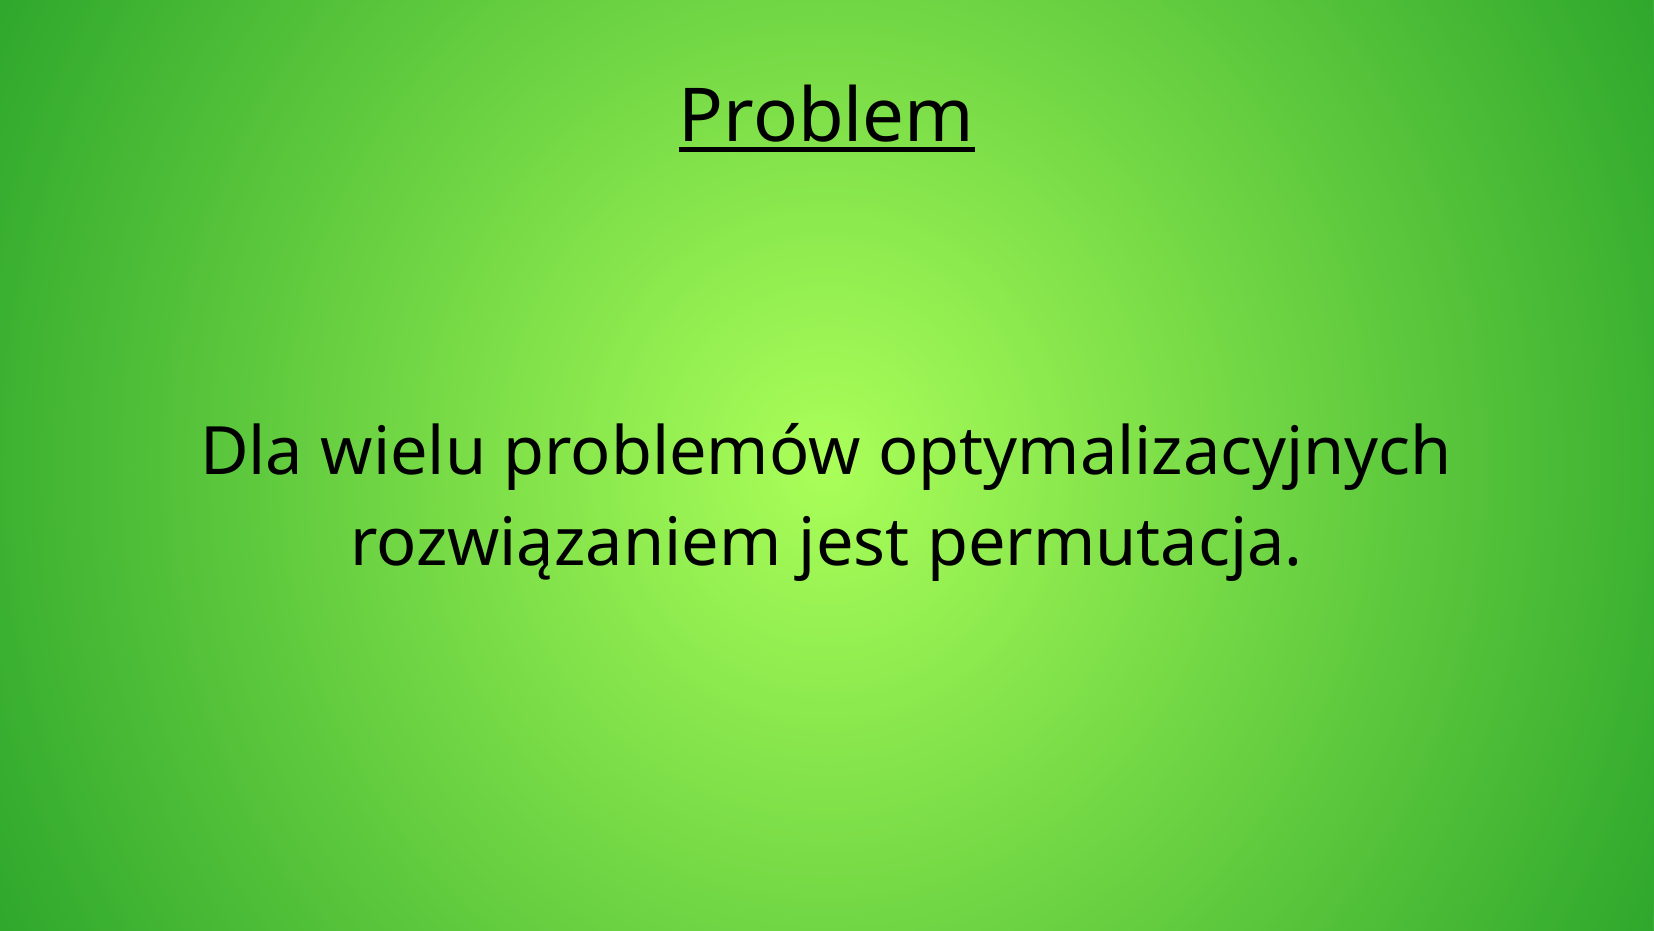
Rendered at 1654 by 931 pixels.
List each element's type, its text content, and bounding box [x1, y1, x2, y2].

subtitle Dla wielu problemów optymalizacyjnych rozwiązaniem jest permutacja. [82, 224, 1571, 764]
title Problem [82, 35, 1571, 189]
